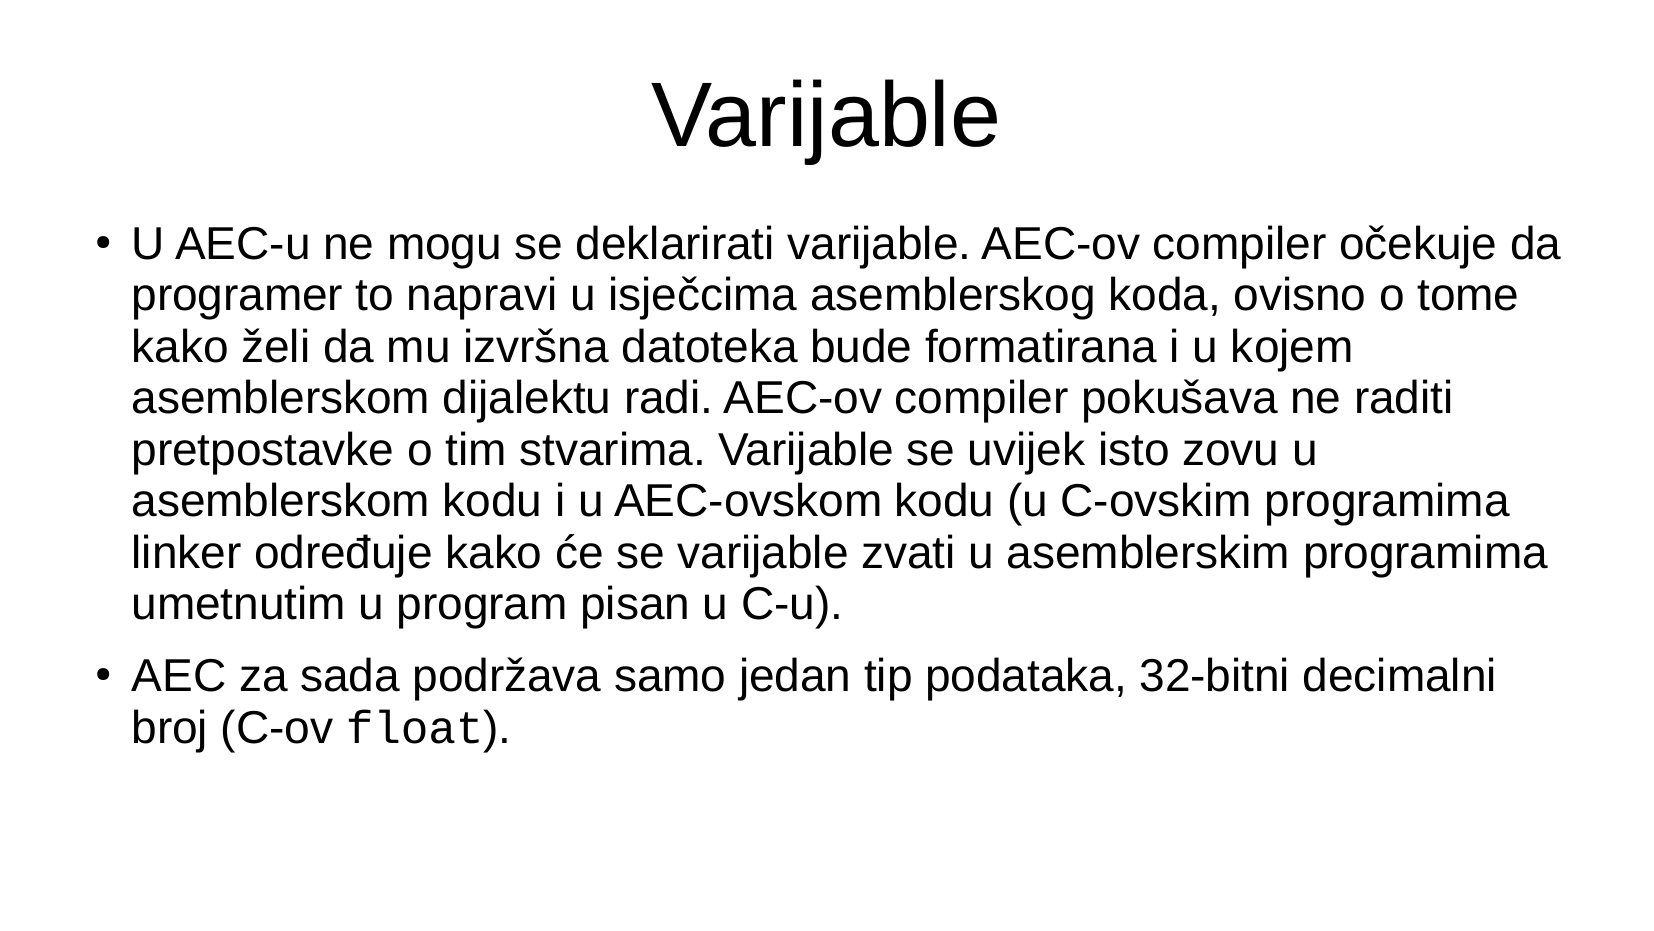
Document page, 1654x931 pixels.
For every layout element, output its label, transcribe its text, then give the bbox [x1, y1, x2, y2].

list U AEC-u ne mogu se deklarirati varijable. AEC-ov compiler očekuje da programer to napravi u isječcima asemblerskog koda, ovisno o tome kako želi da mu izvršna datoteka bude formatirana i u kojem asemblerskom dijalektu radi. AEC-ov compiler pokušava ne raditi pretpostavke o tim stvarima. Varijable se uvijek isto zovu u asemblerskom kodu i u AEC-ovskom kodu (u C-ovskim programima linker određuje kako će se varijable zvati u asemblerskim programima umetnutim u program pisan u C-u). AEC za sada podržava samo jedan tip podataka, 32-bitni decimalni broj (C-ov float). [82, 217, 1571, 758]
title Varijable [82, 37, 1571, 193]
